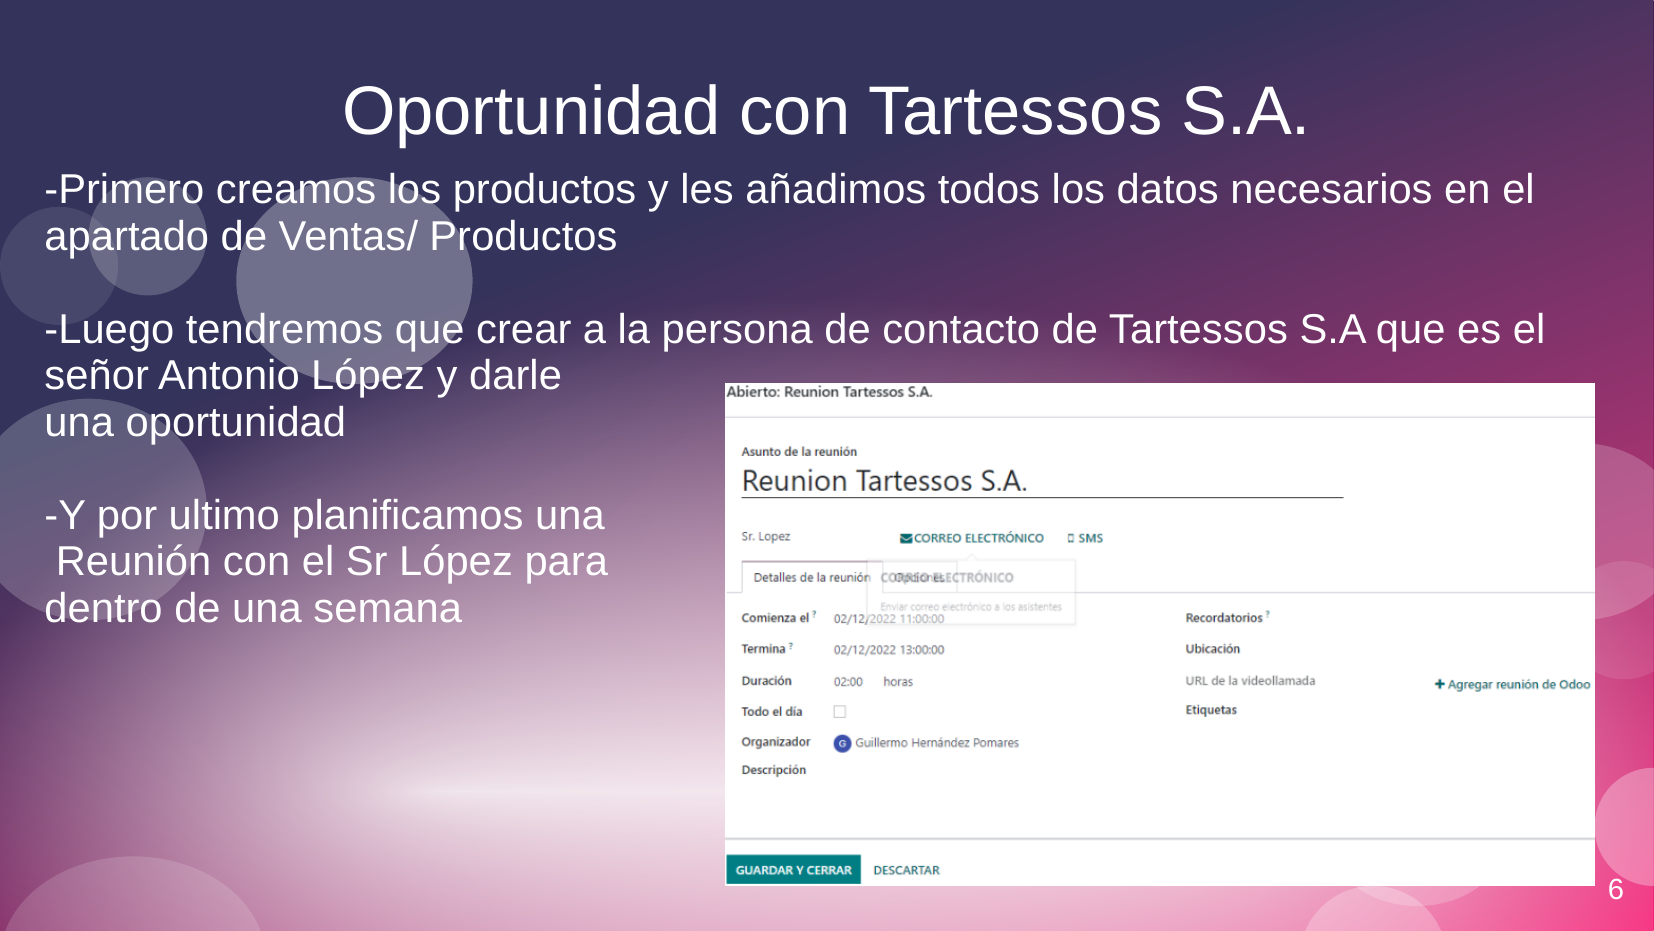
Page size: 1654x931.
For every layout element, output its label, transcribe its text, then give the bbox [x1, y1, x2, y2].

text_box -Primero creamos los productos y les añadimos todos los datos necesarios en el apartado de Ventas/ Productos -Luego tendremos que crear a la persona de contacto de Tartessos S.A que es el señor Antonio López y darle una oportunidad -Y por ultimo planificamos una Reunión con el Sr López para dentro de una semana [29, 158, 1595, 680]
title Oportunidad con Tartessos S.A. [88, 29, 1565, 158]
picture [725, 680, 1595, 886]
